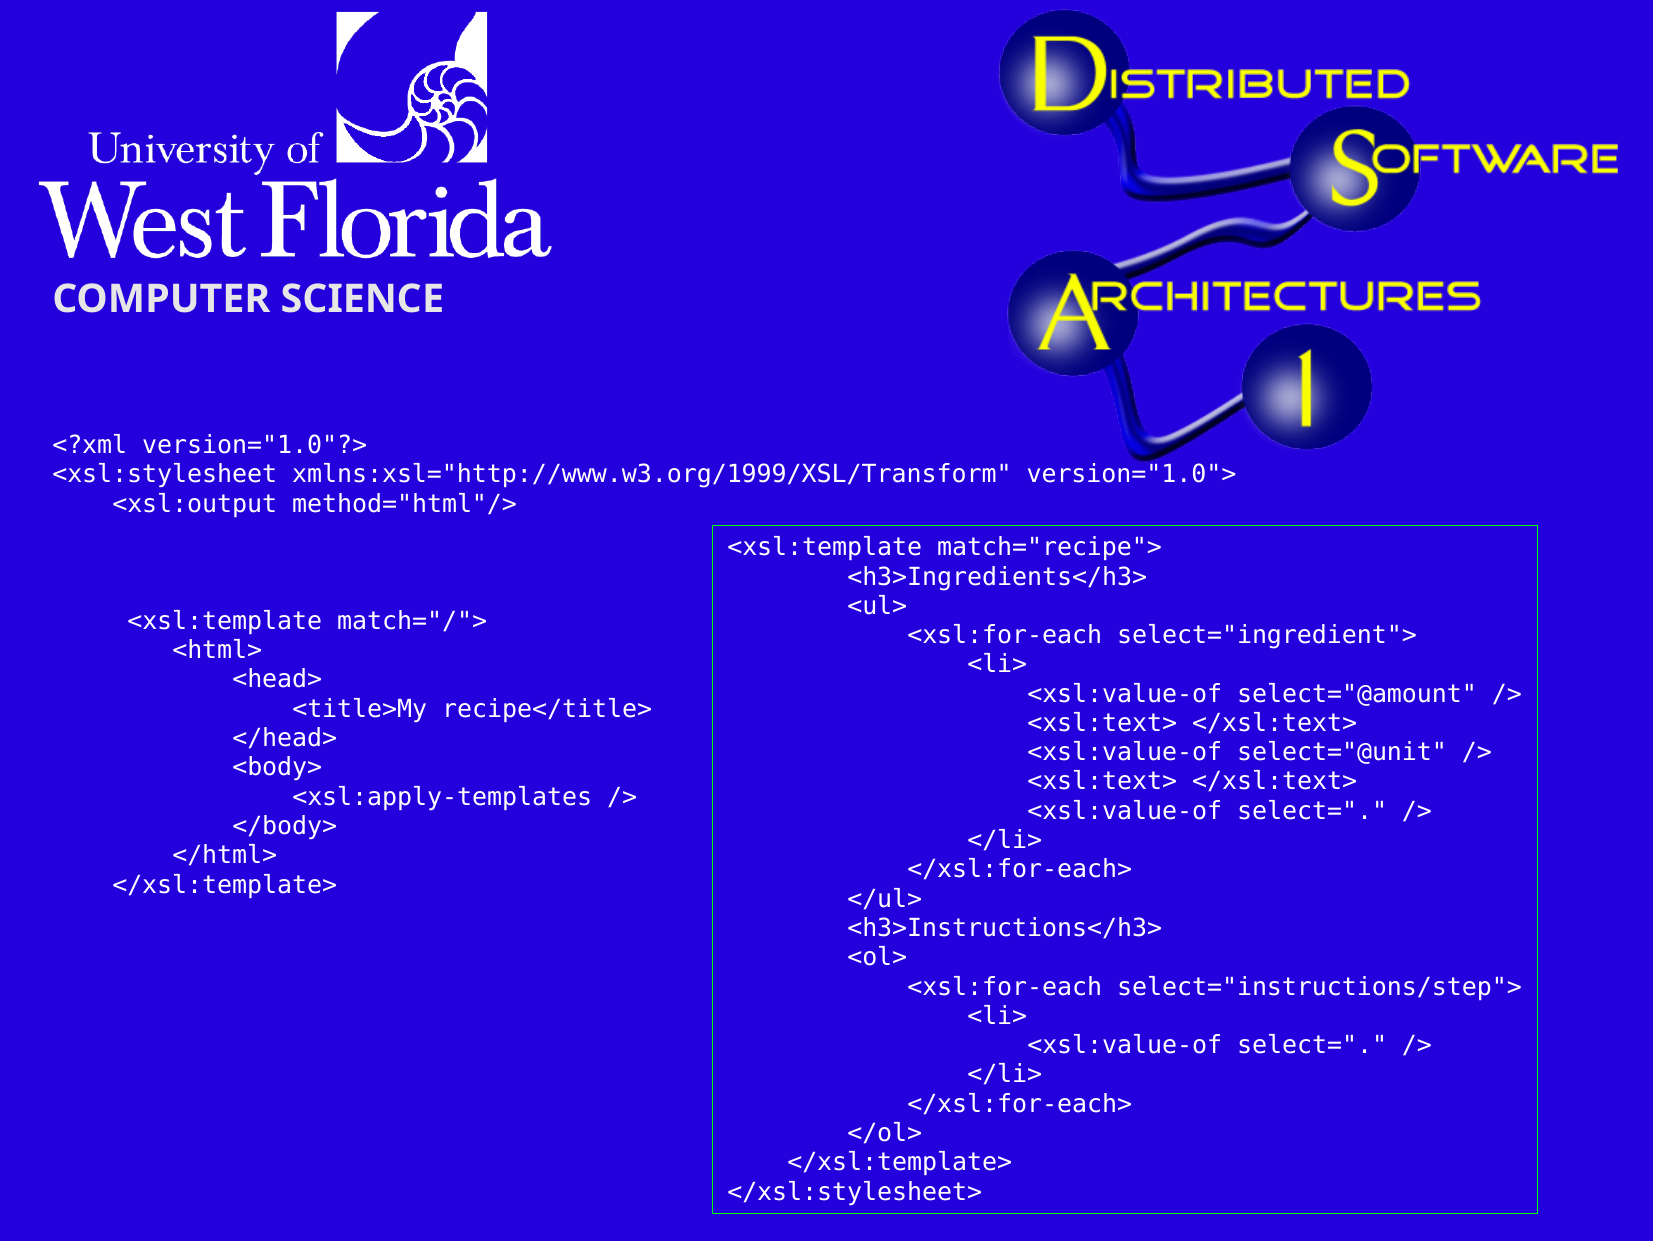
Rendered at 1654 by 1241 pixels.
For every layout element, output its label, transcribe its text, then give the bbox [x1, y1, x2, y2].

text_box COMPUTER SCIENCE [37, 262, 563, 334]
text_box <xsl:template match="recipe"> <h3>Ingredients</h3> <ul> <xsl:for-each select="ingredient"> <li> <xsl:value-of select="@amount" /> <xsl:text> </xsl:text> <xsl:value-of select="@unit" /> <xsl:text> </xsl:text> <xsl:value-of select="." /> </li> </xsl:for-each> </ul> <h3>Instructions</h3> <ol> <xsl:for-each select="instructions/step"> <li> <xsl:value-of select="." /> </li> </xsl:for-each> </ol> </xsl:template> </xsl:stylesheet> [712, 525, 1538, 1214]
picture [910, 0, 1653, 506]
text_box <?xml version="1.0"?> <xsl:stylesheet xmlns:xsl="http://www.w3.org/1999/XSL/Transform" version="1.0"> <xsl:output method="html"/> <xsl:template match="/"> <html> <head> <title>My recipe</title> </head> <body> <xsl:apply-templates /> </body> </html> </xsl:template> [37, 423, 1427, 976]
picture [37, 0, 559, 262]
